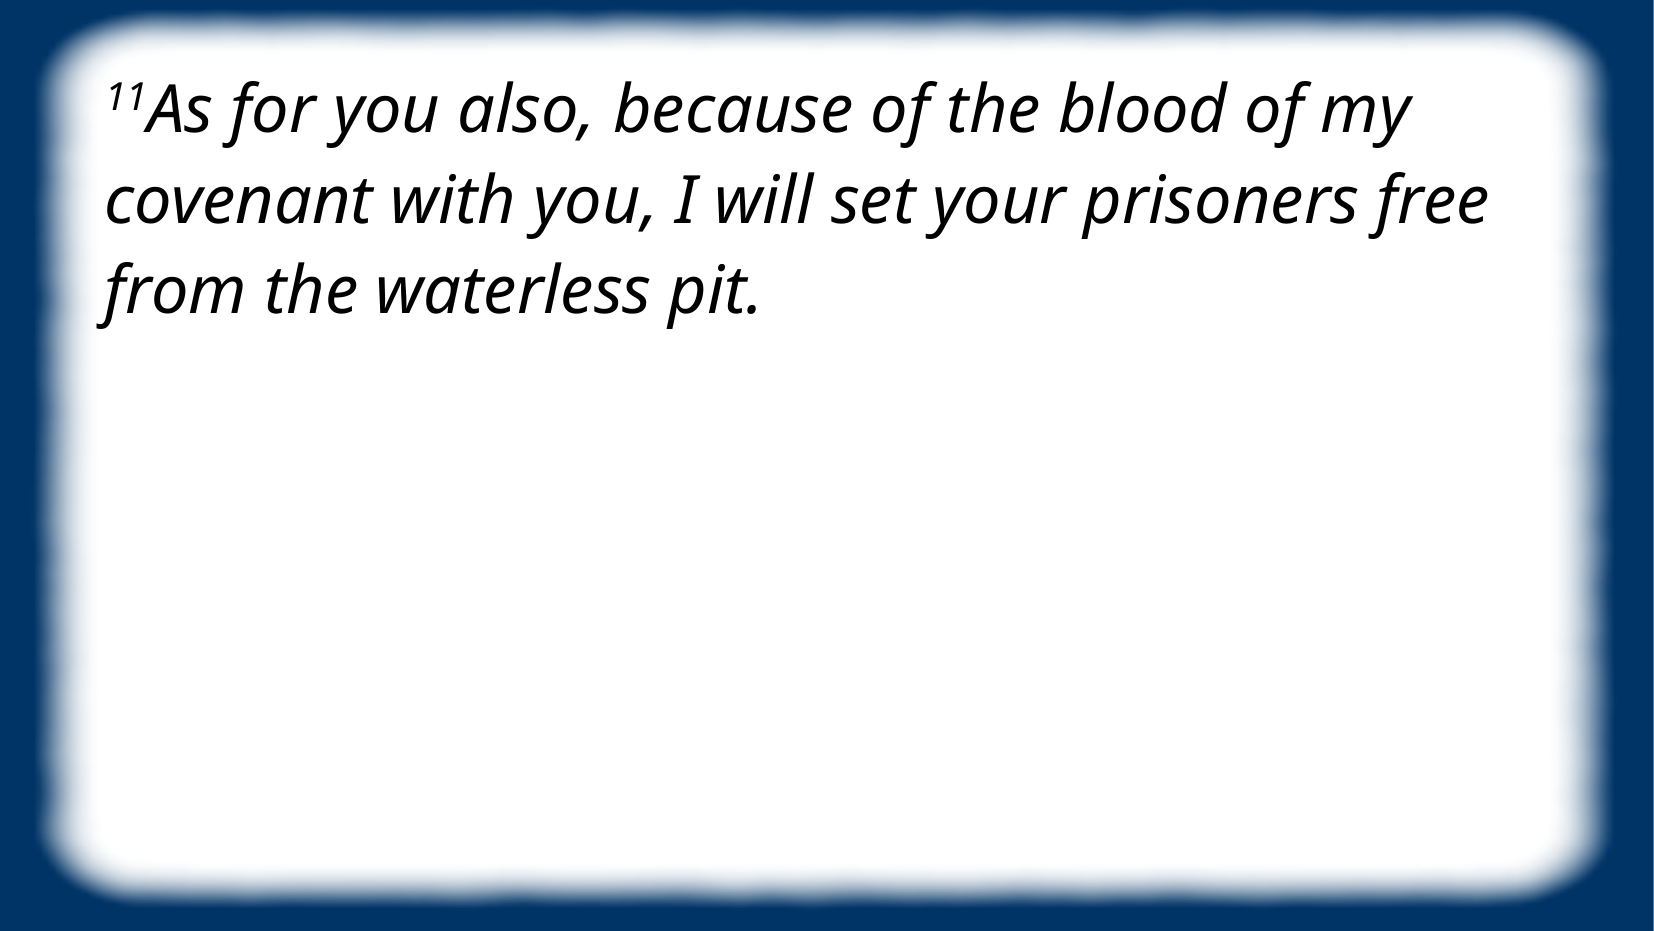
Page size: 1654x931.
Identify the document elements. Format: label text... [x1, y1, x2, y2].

picture [0, 0, 1654, 931]
text_box 11As for you also, because of the blood of my covenant with you, I will set your prisoners free from the waterless pit. [90, 53, 1561, 346]
